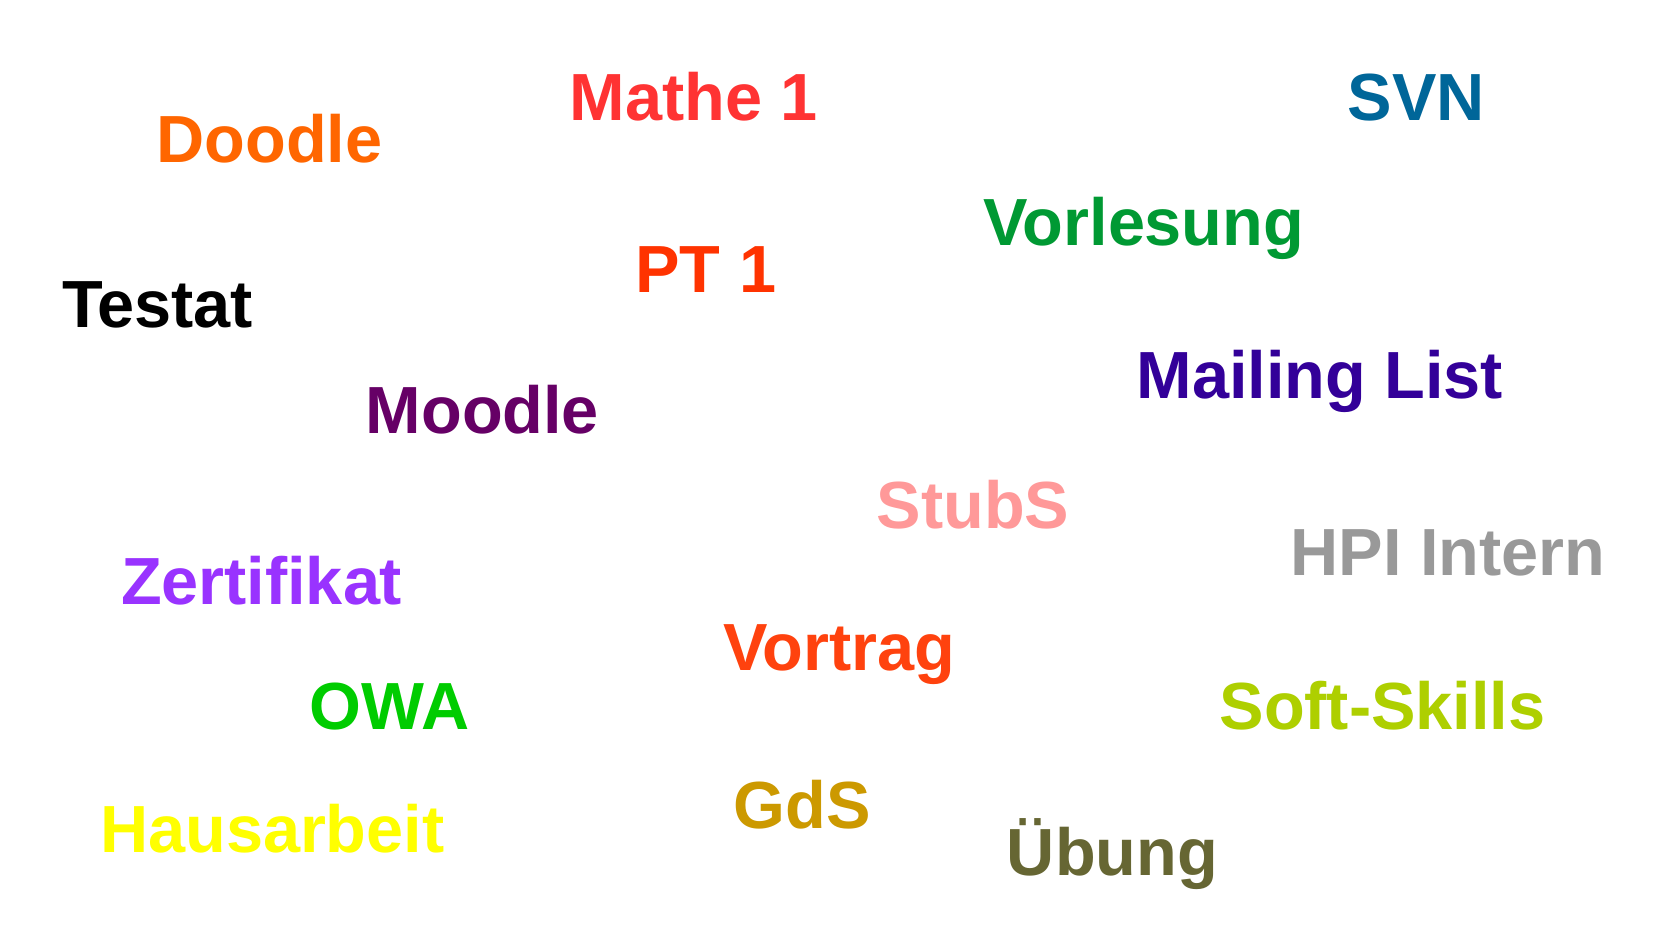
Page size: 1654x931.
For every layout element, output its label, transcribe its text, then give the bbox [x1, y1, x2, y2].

text_box Vorlesung [968, 177, 1320, 267]
text_box SVN [1333, 52, 1501, 249]
text_box StubS [862, 460, 1085, 551]
text_box OWA [295, 661, 485, 752]
text_box HPI Intern [1275, 507, 1621, 598]
text_box GdS [718, 760, 886, 851]
text_box Zertifikat [106, 536, 419, 626]
text_box Soft-Skills [1204, 661, 1561, 752]
text_box PT 1 [620, 224, 792, 343]
text_box Vortrag [708, 602, 971, 692]
text_box Mathe 1 [555, 52, 834, 142]
text_box Moodle [351, 366, 615, 456]
text_box Mailing List [1122, 330, 1519, 421]
text_box Doodle [141, 94, 398, 185]
text_box Übung [992, 808, 1234, 898]
text_box Testat [47, 259, 269, 350]
text_box Hausarbeit [85, 784, 461, 875]
